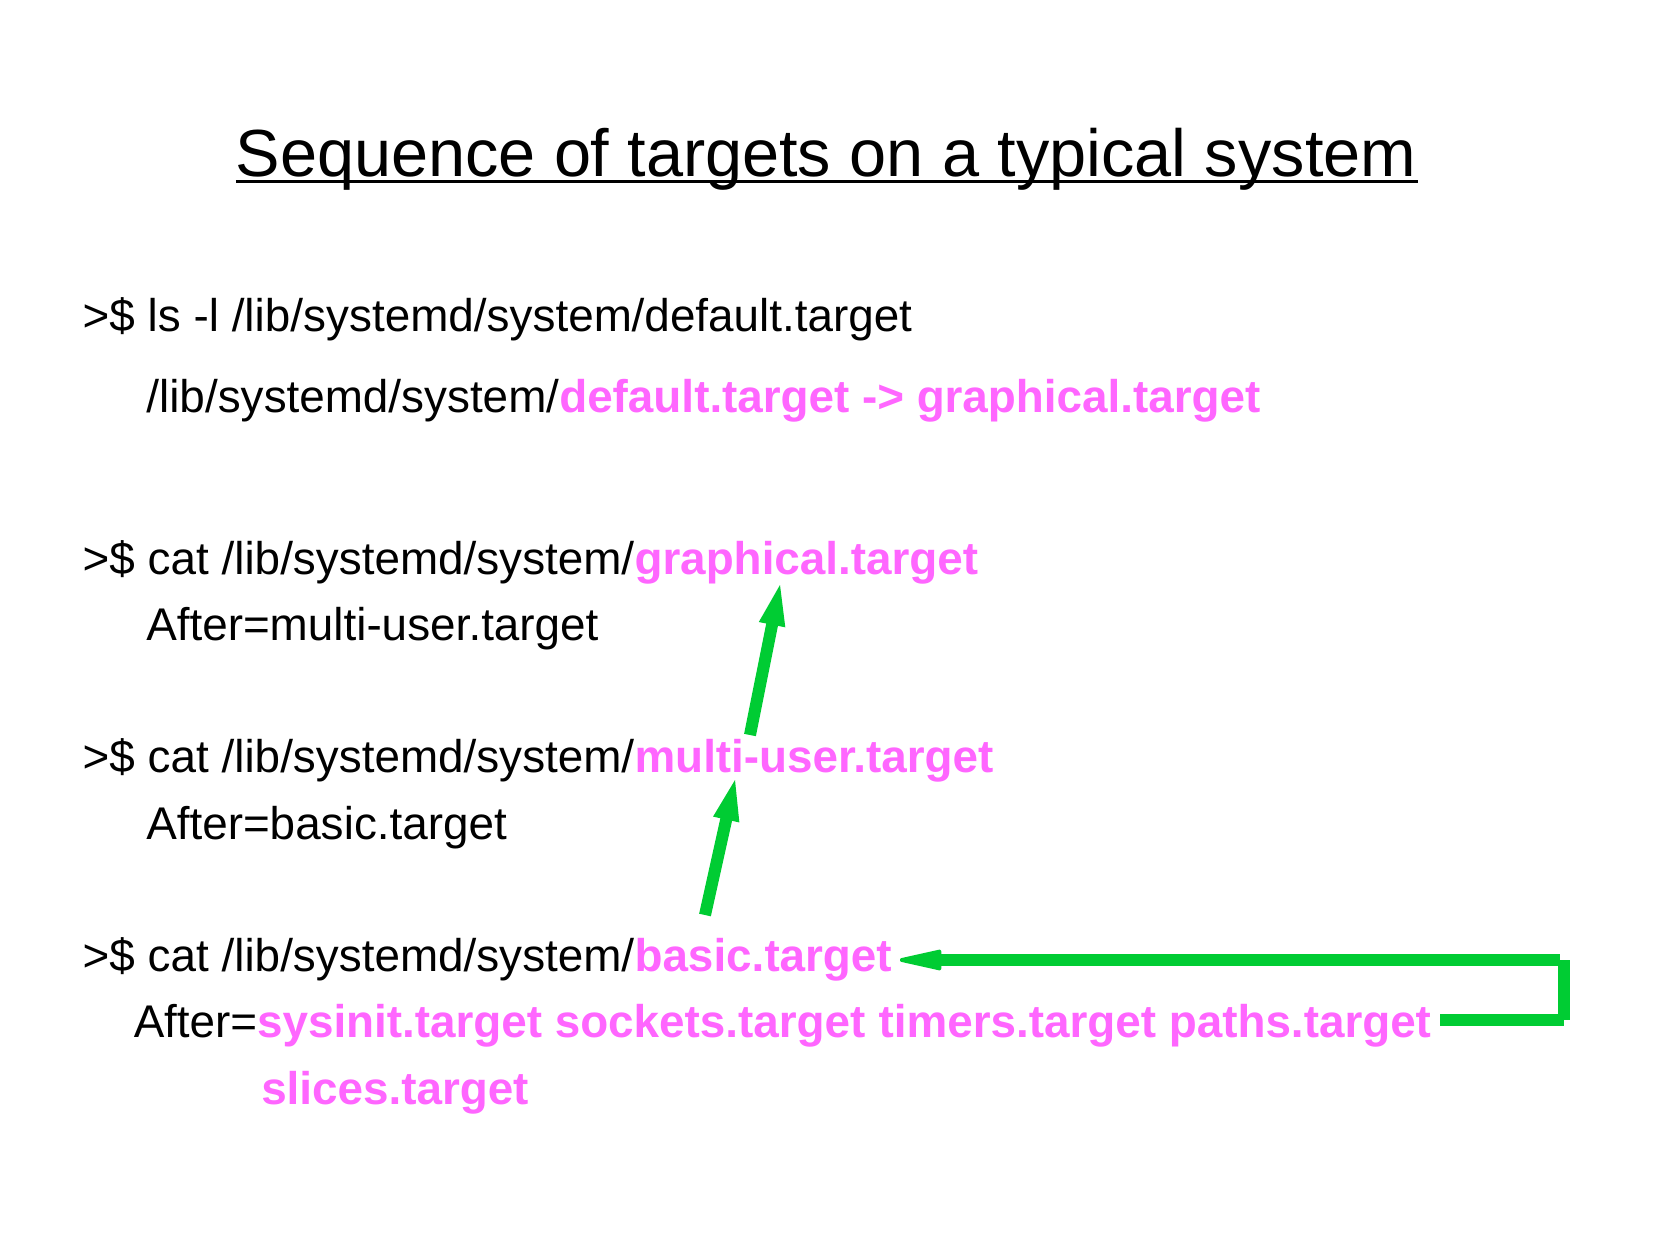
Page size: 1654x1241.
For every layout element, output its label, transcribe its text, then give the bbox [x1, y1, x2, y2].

title Sequence of targets on a typical system [82, 49, 1571, 257]
list >$ ls -l /lib/systemd/system/default.target /lib/systemd/system/default.target -> graphical.target >$ cat /lib/systemd/system/graphical.target After=multi-user.target >$ cat /lib/systemd/system/multi-user.target After=basic.target >$ cat /lib/systemd/system/basic.target After=sysinit.target sockets.target timers.target paths.target slices.target [82, 290, 1606, 1126]
